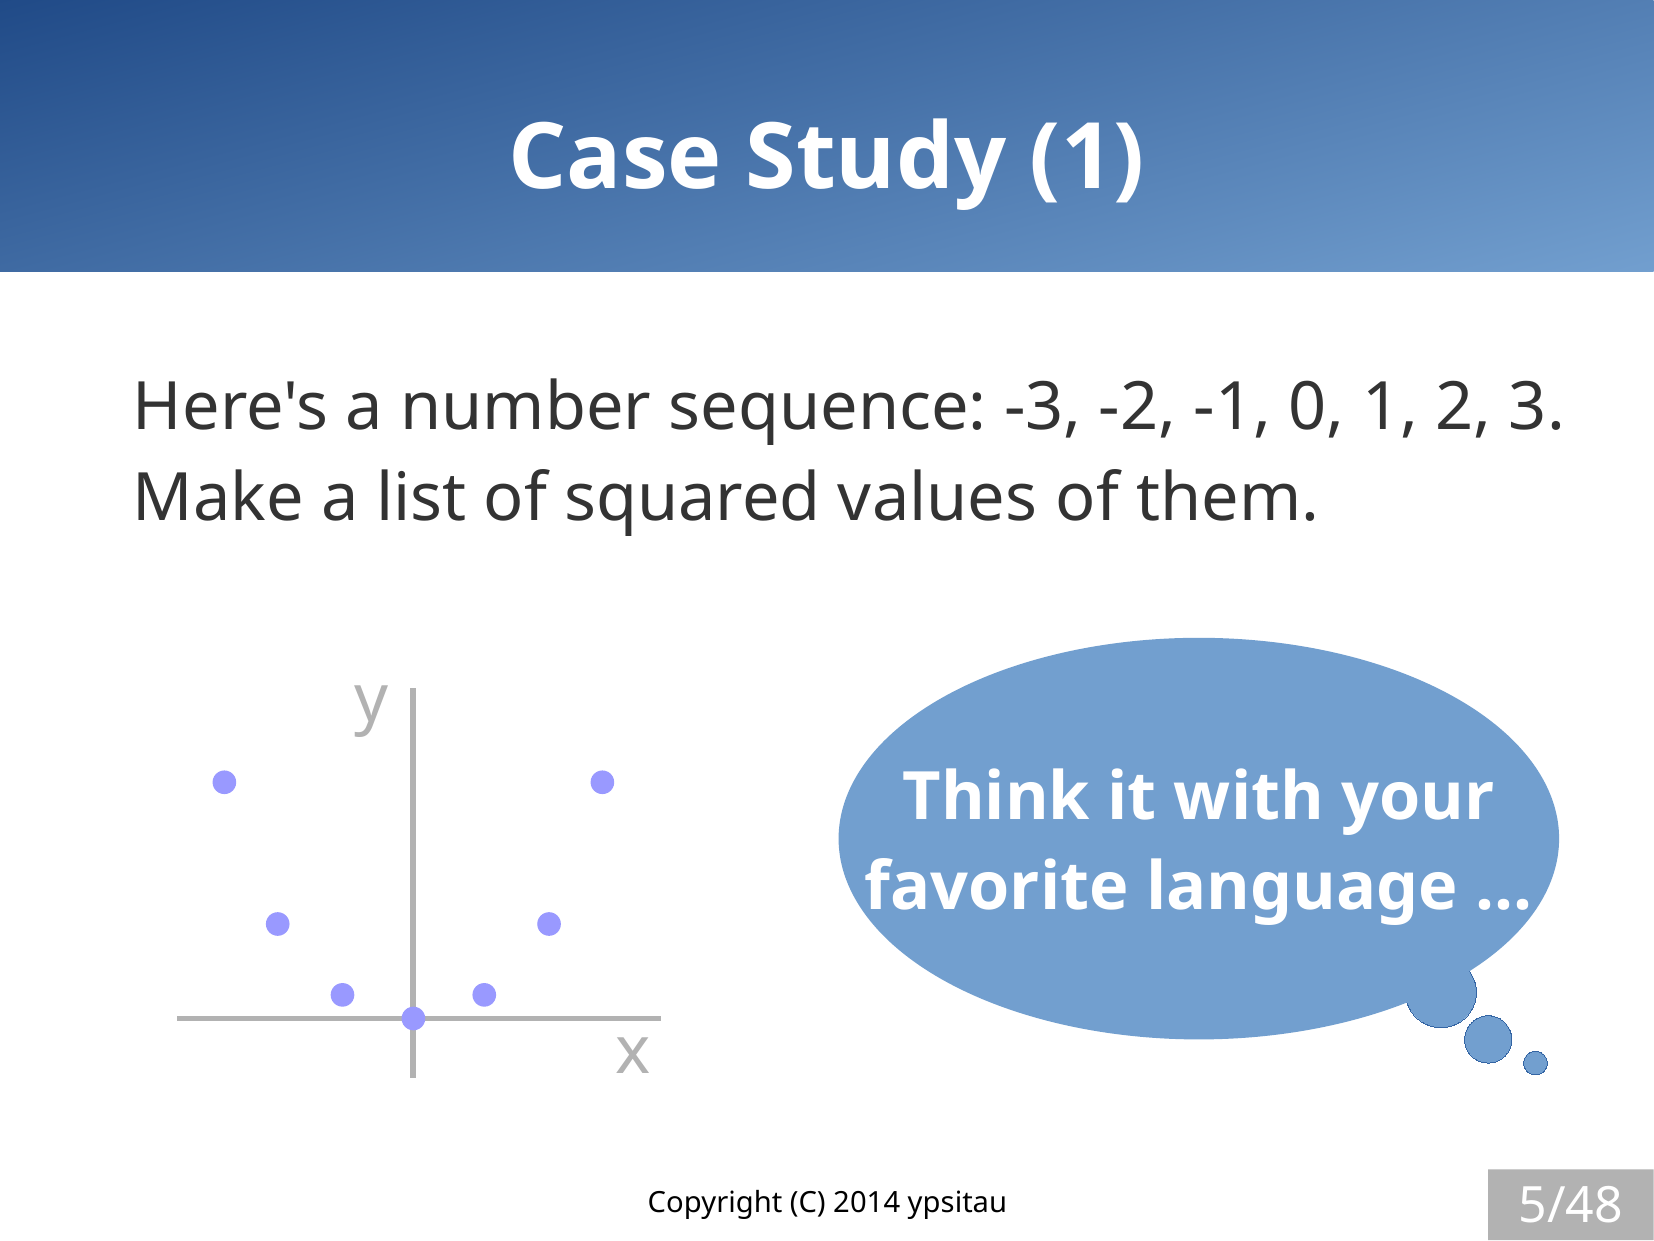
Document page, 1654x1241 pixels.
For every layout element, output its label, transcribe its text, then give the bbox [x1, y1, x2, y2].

text_box [265, 912, 290, 936]
text_box y [339, 643, 402, 747]
text_box [401, 1006, 426, 1031]
text_box [1464, 1015, 1512, 1064]
text_box Think it with your favorite language ... [838, 637, 1560, 1040]
text_box [1407, 971, 1477, 1028]
text_box [1523, 1051, 1548, 1075]
text_box [212, 770, 237, 795]
text_box Here's a number sequence: -3, -2, -1, 0, 1, 2, 3. Make a list of squared values of them. [118, 350, 1500, 544]
title Case Study (1) [82, 49, 1571, 257]
text_box x [601, 994, 662, 1099]
text_box [330, 983, 355, 1007]
text_box [472, 983, 497, 1007]
text_box [537, 912, 561, 936]
text_box [590, 770, 615, 795]
